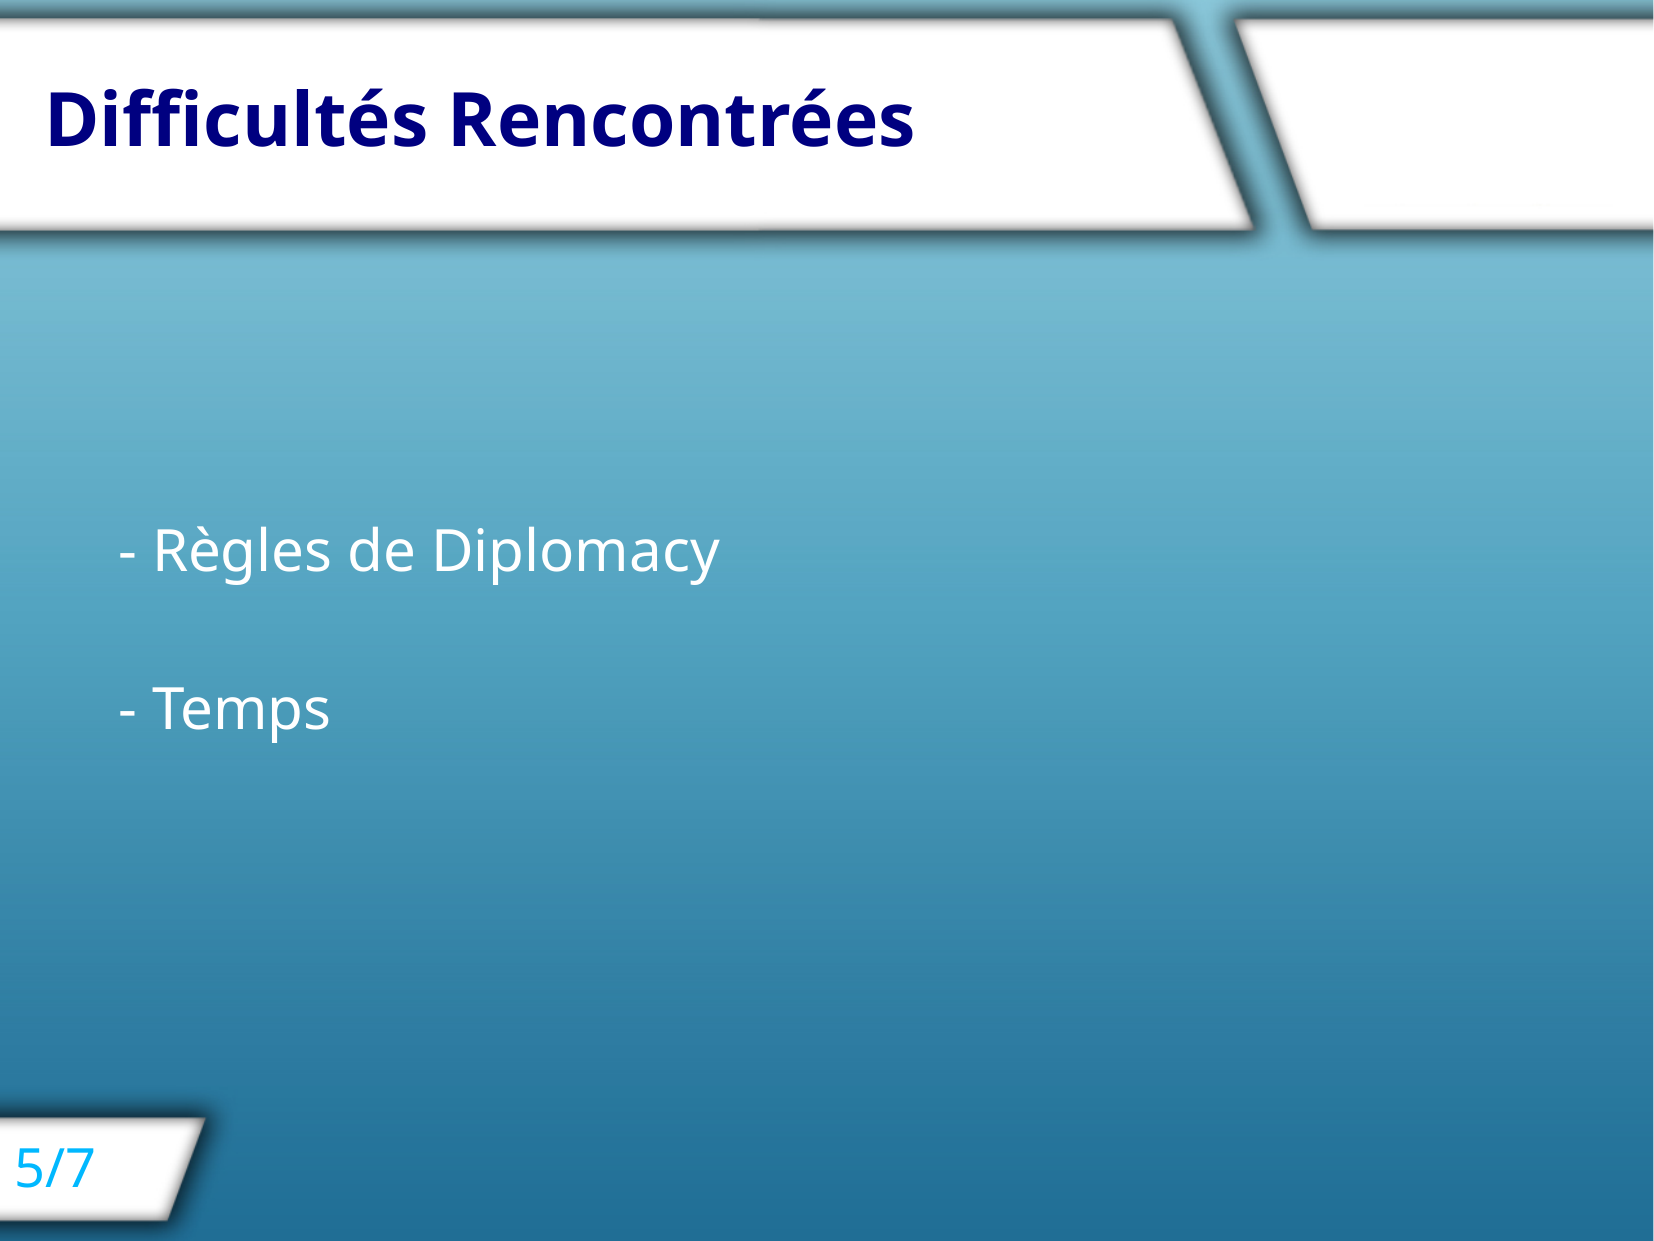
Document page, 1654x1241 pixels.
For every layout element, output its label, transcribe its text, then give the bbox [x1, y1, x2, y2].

picture [0, 0, 1654, 1241]
text_box 5/7 [0, 1122, 1123, 1214]
text_box Difficultés Rencontrées [29, 59, 1152, 180]
text_box - Règles de Diplomacy - Temps [29, 501, 1536, 1043]
